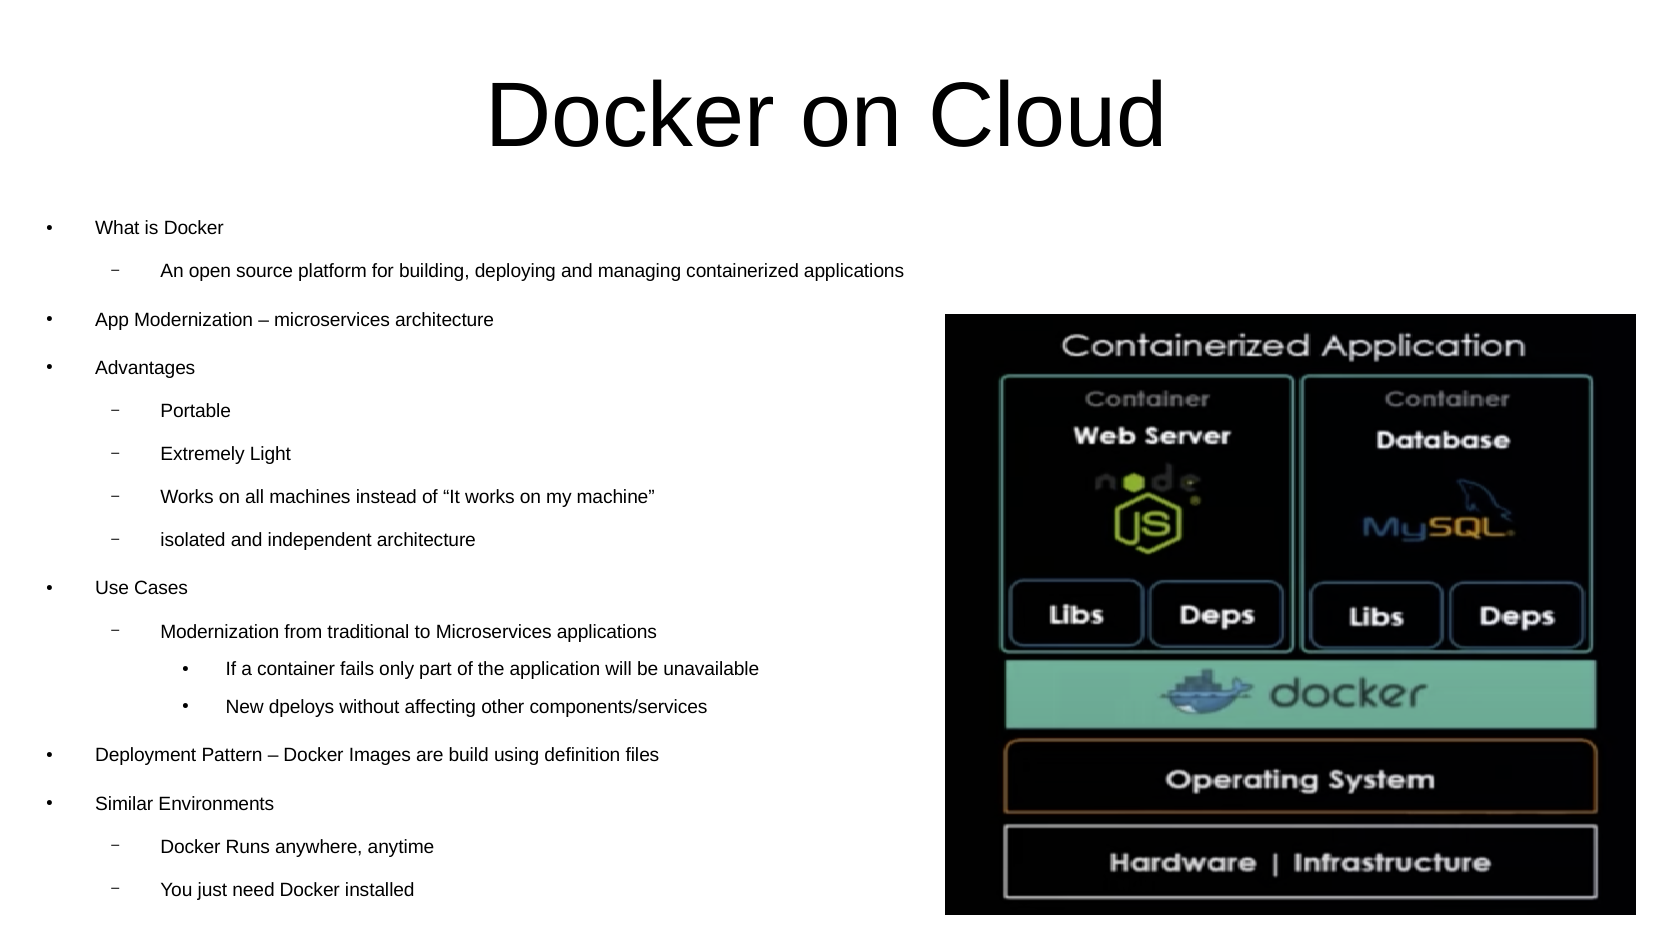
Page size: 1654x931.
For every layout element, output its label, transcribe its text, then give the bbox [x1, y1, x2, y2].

list What is Docker An open source platform for building, deploying and managing containerized applications App Modernization – microservices architecture Advantages Portable Extremely Light Works on all machines instead of “It works on my machine” isolated and independent architecture Use Cases Modernization from traditional to Microservices applications If a container fails only part of the application will be unavailable New dpeloys without affecting other components/services Deployment Pattern – Docker Images are build using definition files Similar Environments Docker Runs anywhere, anytime You just need Docker installed [30, 217, 1571, 901]
picture [945, 314, 1636, 916]
title Docker on Cloud [82, 37, 1571, 193]
